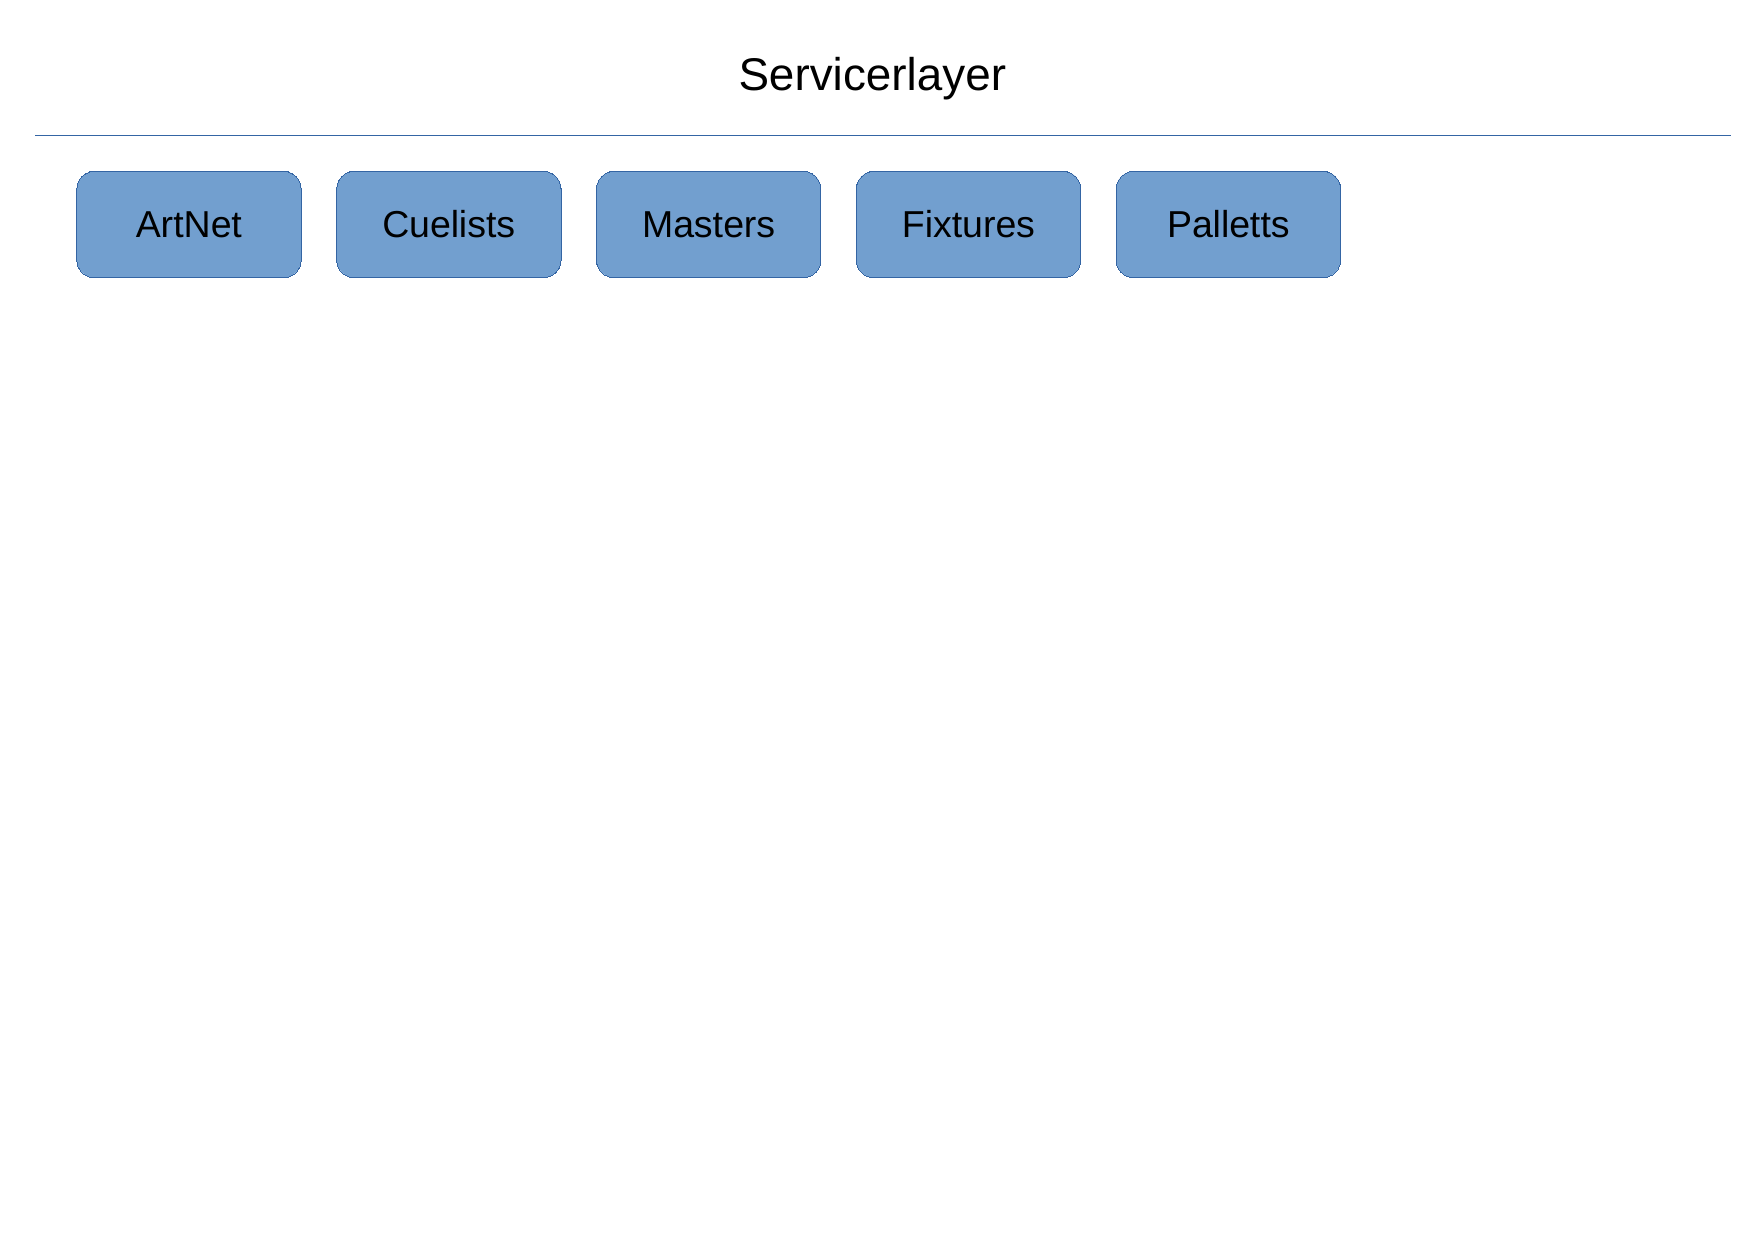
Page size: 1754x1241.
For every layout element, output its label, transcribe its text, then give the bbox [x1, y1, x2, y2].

text_box Servicerlayer [723, 41, 1031, 113]
text_box ArtNet [76, 171, 302, 278]
text_box Masters [596, 171, 821, 278]
text_box Cuelists [336, 171, 562, 278]
text_box Palletts [1116, 171, 1341, 278]
text_box Fixtures [856, 171, 1081, 278]
